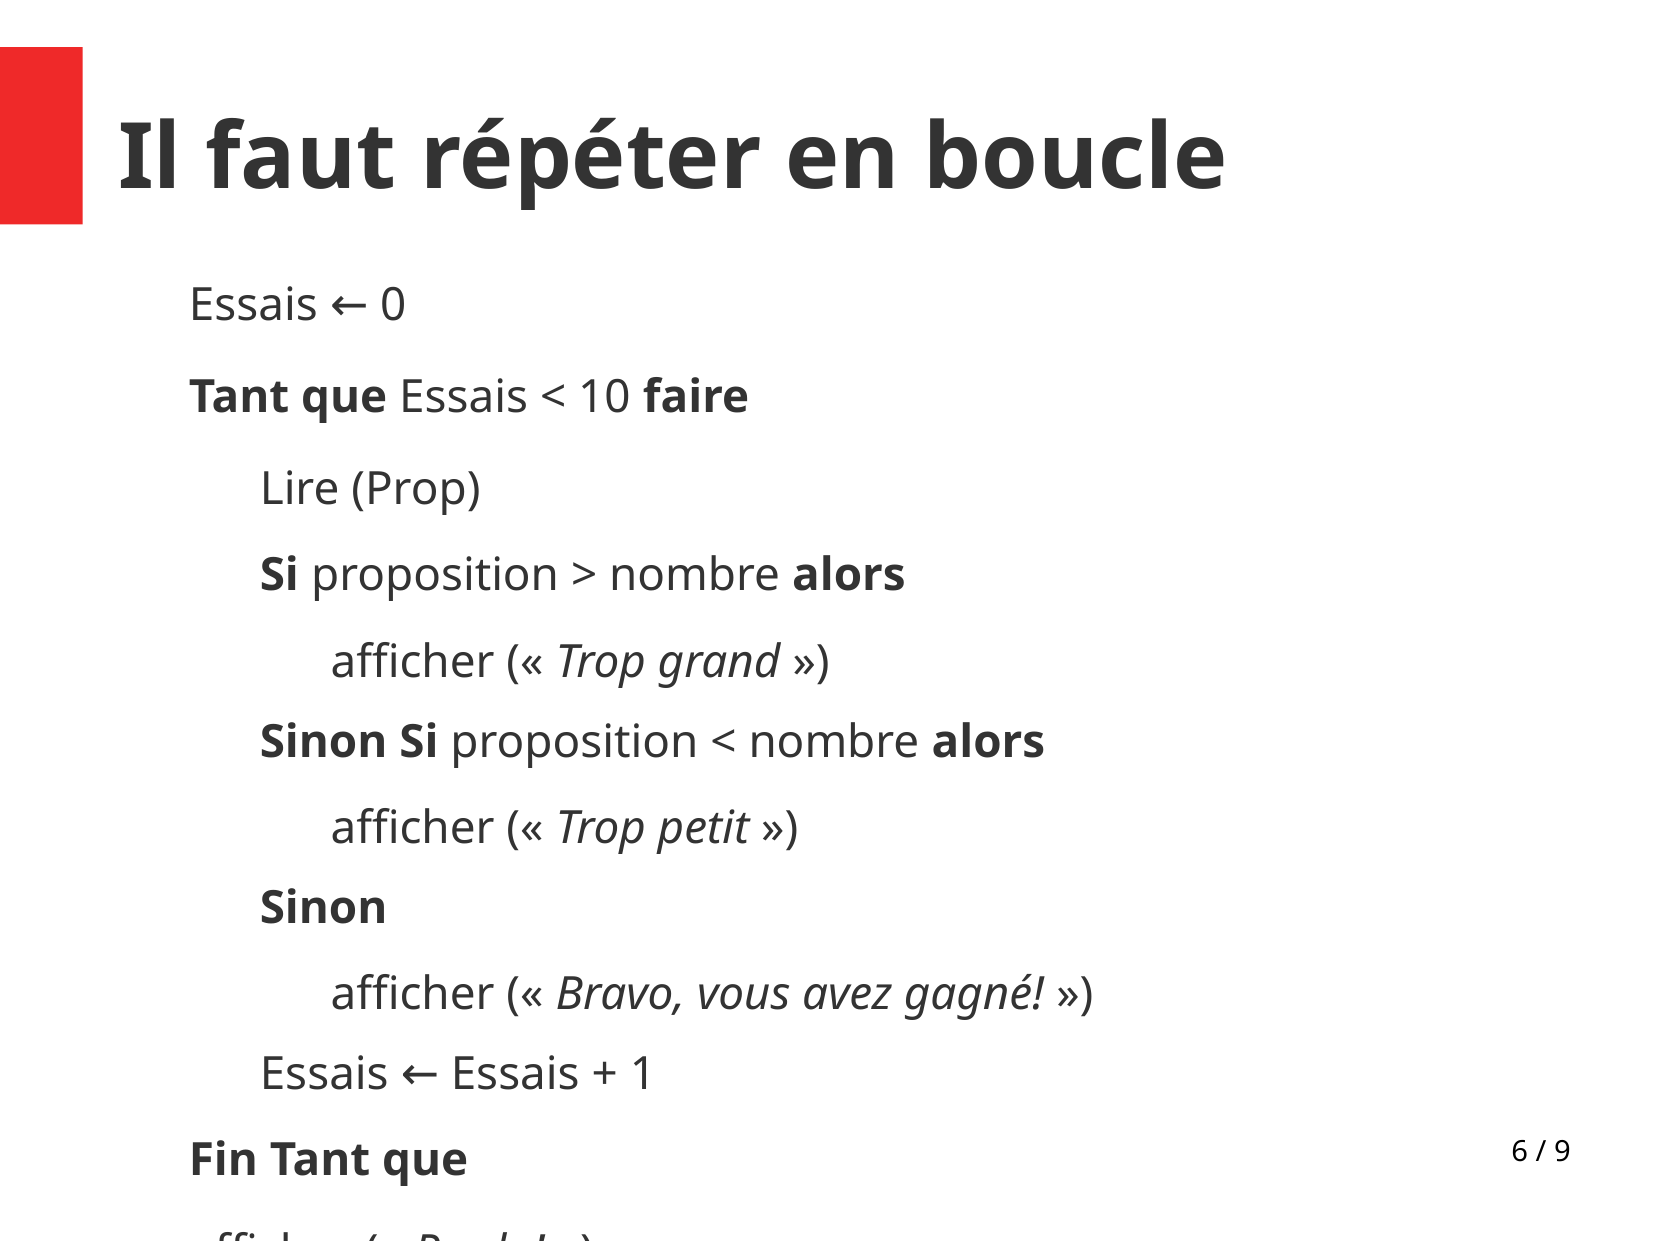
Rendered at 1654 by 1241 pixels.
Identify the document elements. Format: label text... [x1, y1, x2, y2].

title Il faut répéter en boucle [118, 49, 1571, 257]
list Essais ← 0 Tant que Essais < 10 faire Lire (Prop) Si proposition > nombre alors afficher (« Trop grand ») Sinon Si proposition < nombre alors afficher (« Trop petit ») Sinon afficher (« Bravo, vous avez gagné! ») Essais ← Essais + 1 Fin Tant que afficher (« Perdu! ») [118, 271, 1536, 991]
